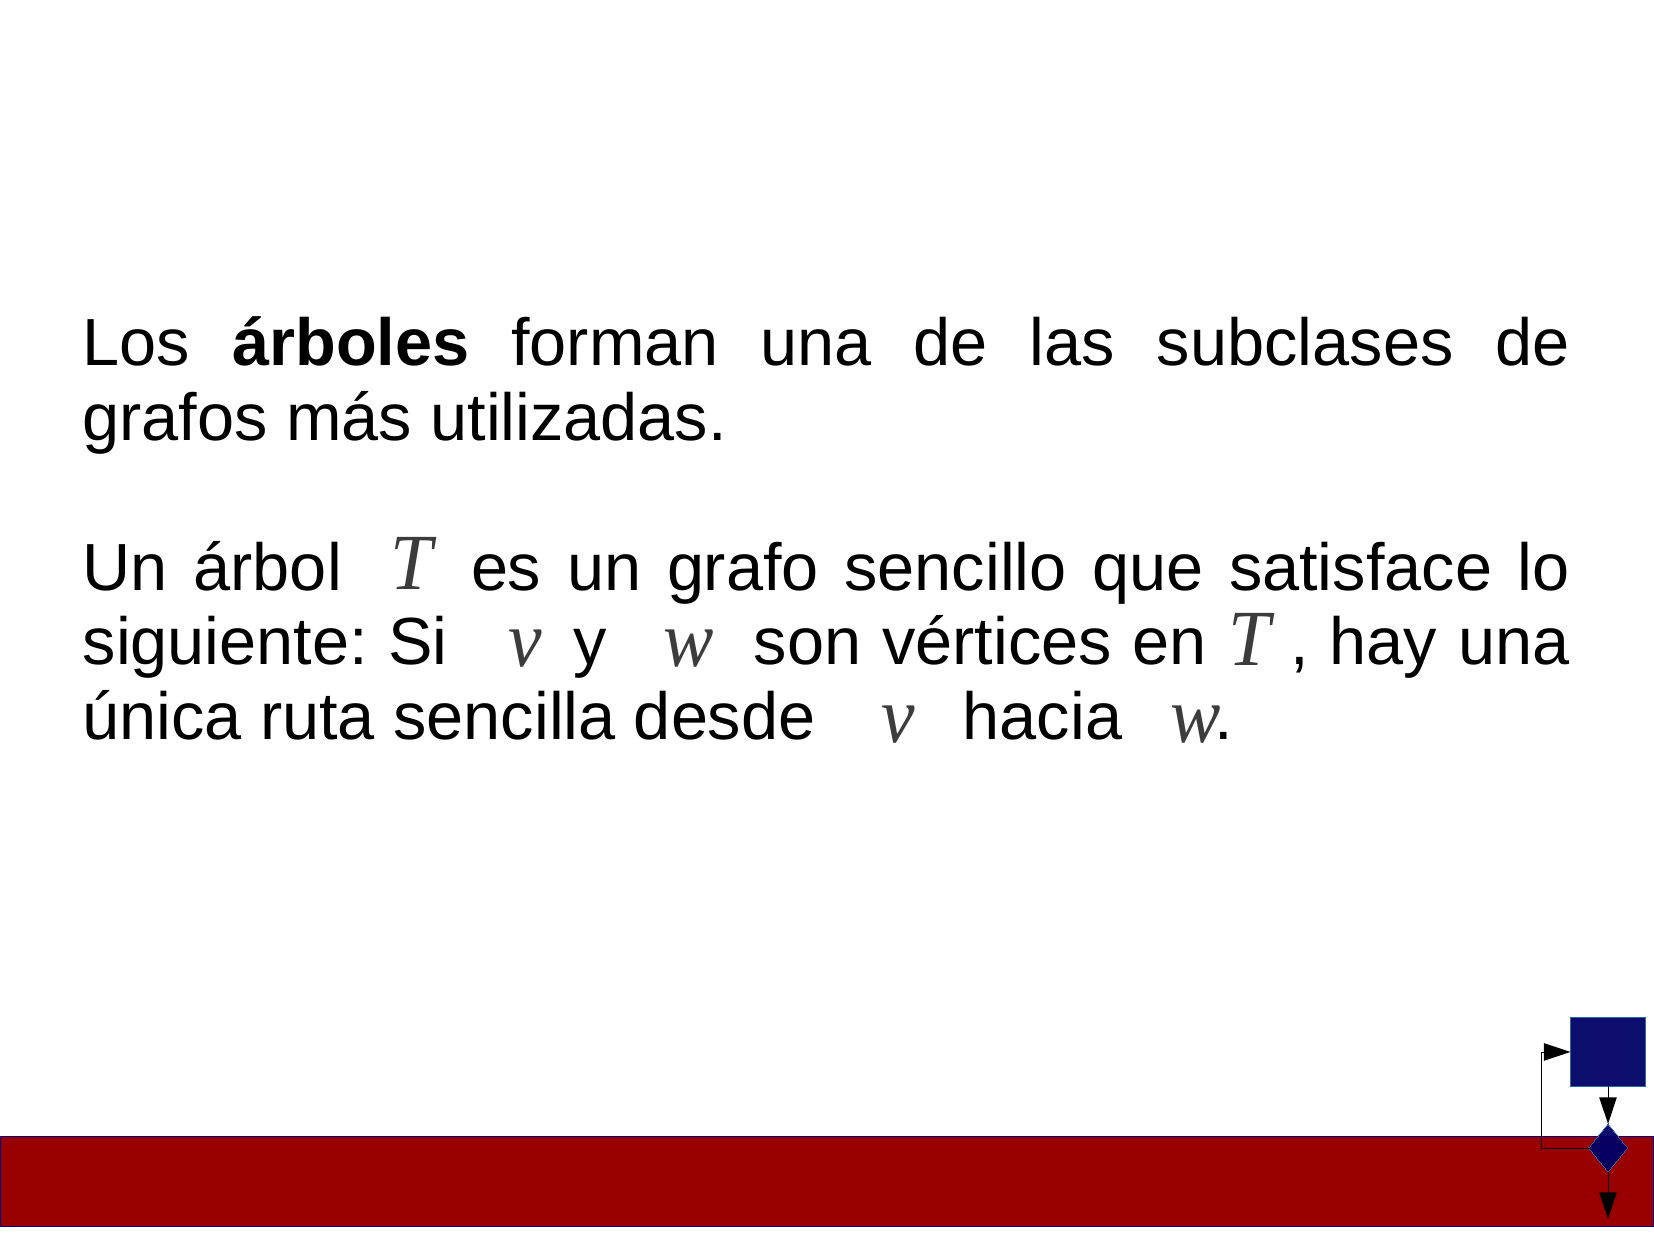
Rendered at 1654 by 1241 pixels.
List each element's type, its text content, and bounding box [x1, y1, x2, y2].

chart [490, 596, 567, 686]
text_box [1570, 1017, 1646, 1087]
chart [371, 519, 461, 608]
chart [862, 673, 939, 762]
chart [1151, 596, 1299, 762]
text_box [0, 1124, 1654, 1227]
chart [645, 596, 739, 686]
subtitle Los árboles forman una de las subclases de grafos más utilizadas. Un árbol es un grafo sencillo que satisface lo siguiente: Si y son vértices en , hay una única ruta sencilla desde hacia . [82, 49, 1571, 1010]
